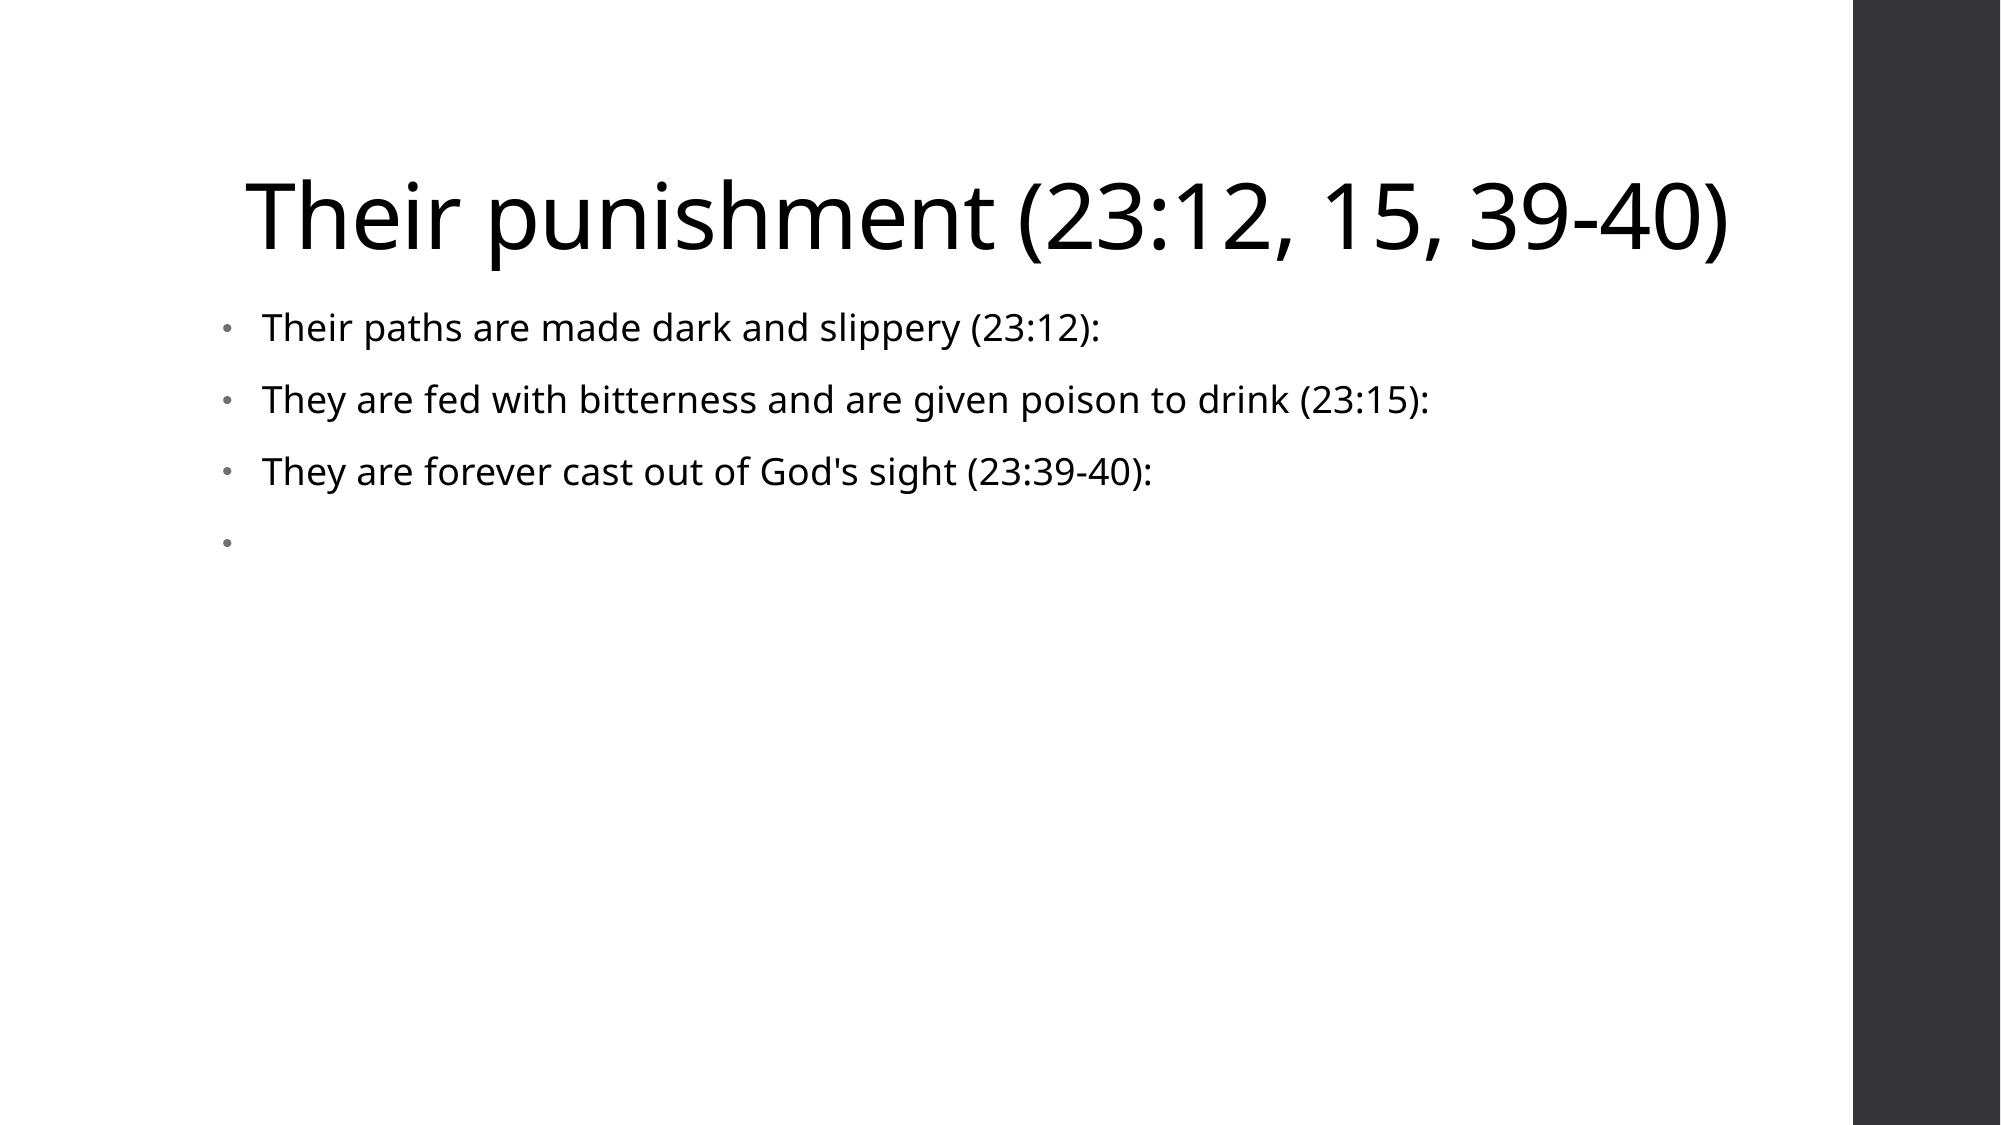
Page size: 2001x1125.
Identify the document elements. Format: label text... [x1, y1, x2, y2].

list Their paths are made dark and slippery (23:12): They are fed with bitterness and are given poison to drink (23:15): They are forever cast out of God's sight (23:39-40): [206, 299, 1617, 1014]
title Their punishment (23:12, 15, 39-40) [206, 60, 1797, 278]
